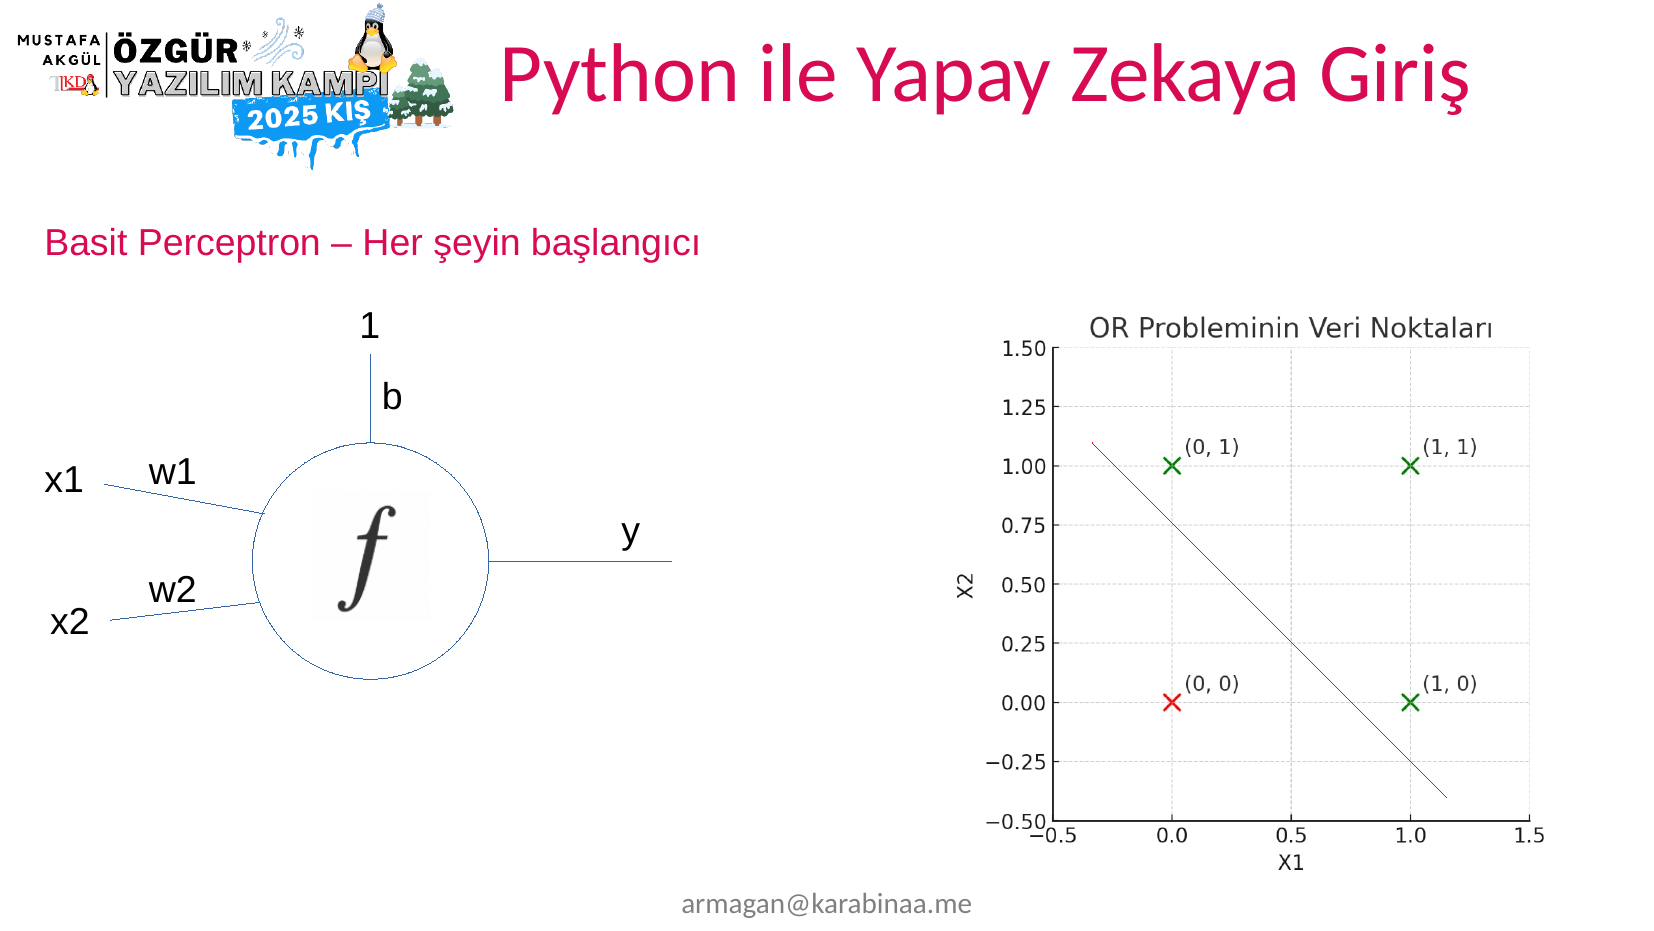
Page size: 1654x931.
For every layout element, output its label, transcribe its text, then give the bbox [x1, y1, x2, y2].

picture [944, 304, 1558, 886]
picture [0, 0, 463, 177]
text_box Basit Perceptron – Her şeyin başlangıcı [29, 213, 854, 271]
text_box w2 [134, 561, 212, 618]
text_box w1 [134, 442, 212, 500]
text_box armagan@karabinaa.me [0, 877, 1654, 928]
text_box x2 [35, 592, 105, 650]
text_box x1 [29, 451, 99, 508]
text_box [252, 442, 489, 680]
text_box Python ile Yapay Zekaya Giriş [484, 10, 1654, 126]
text_box b [367, 368, 418, 426]
text_box y [606, 501, 656, 559]
picture [311, 489, 430, 621]
text_box 1 [334, 297, 398, 355]
